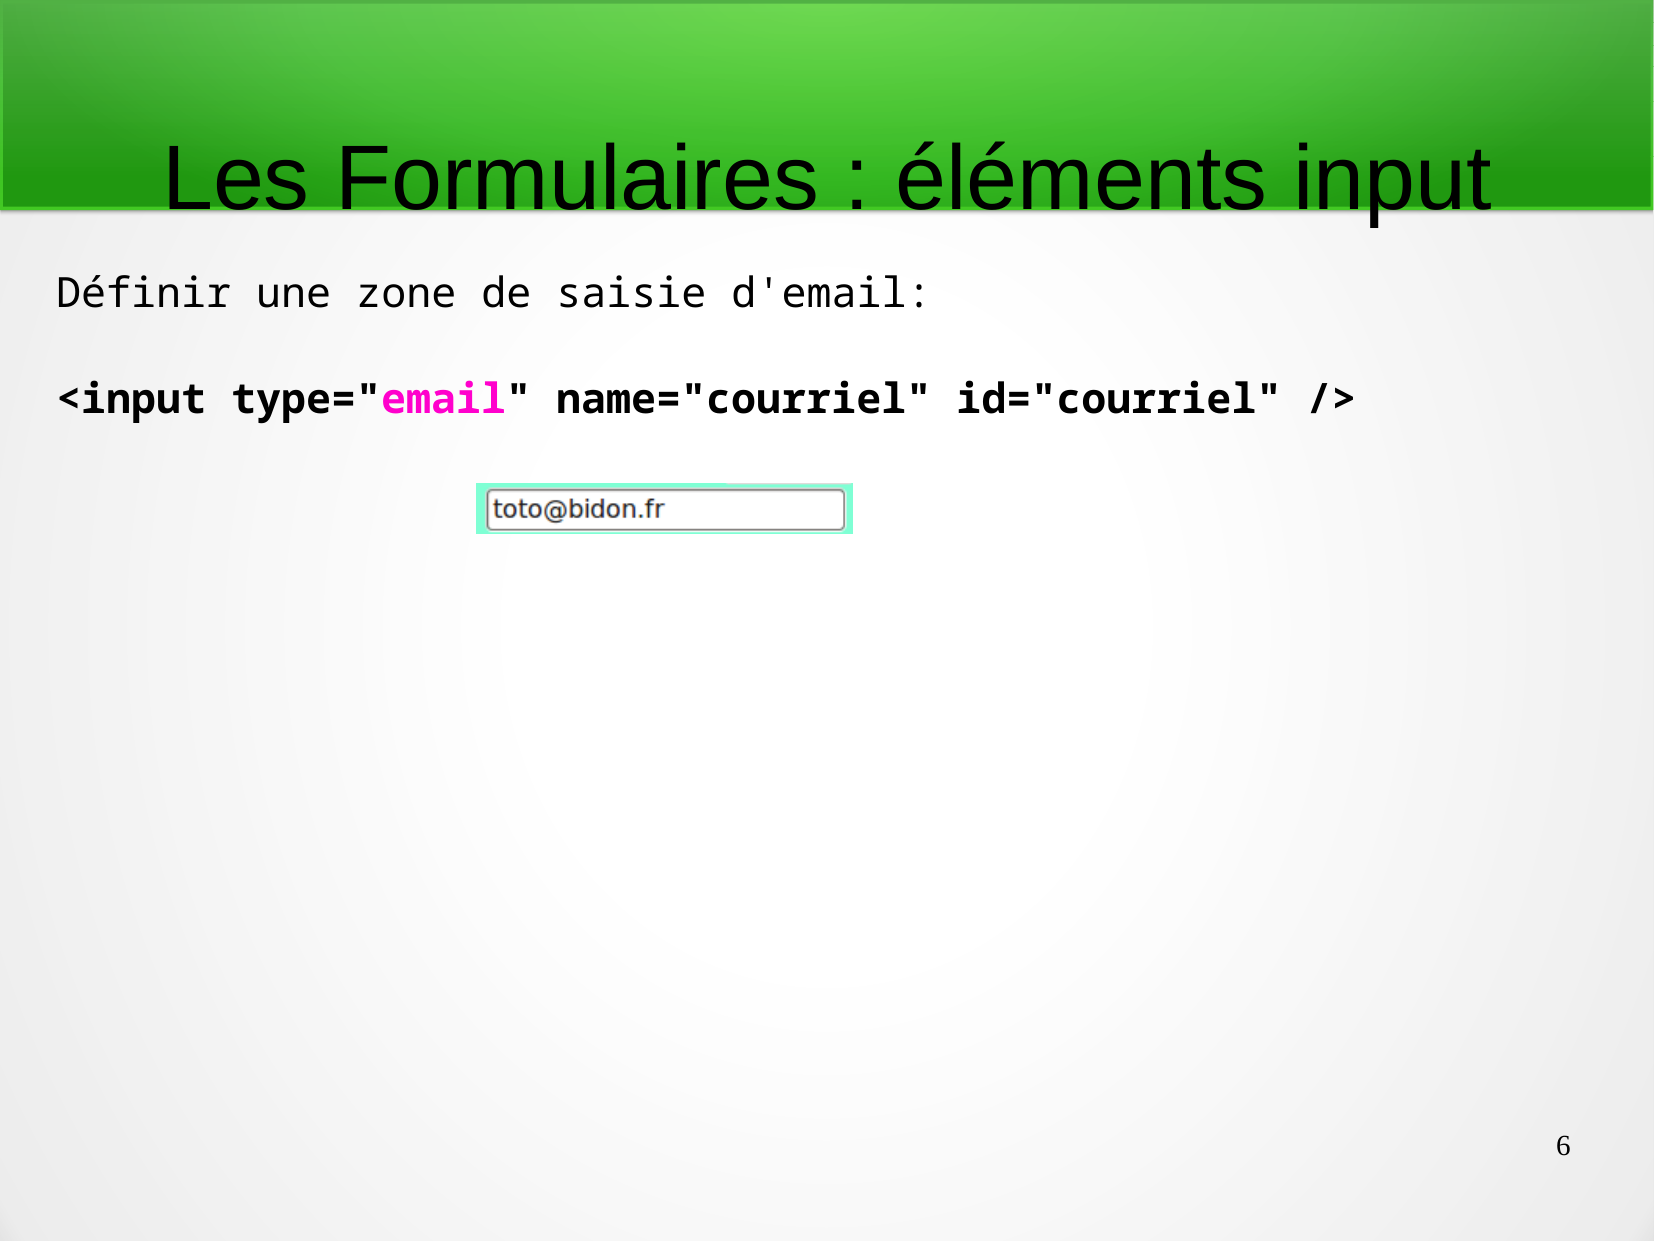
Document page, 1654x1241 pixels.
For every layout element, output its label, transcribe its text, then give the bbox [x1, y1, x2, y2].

text_box Définir une zone de saisie d'email: <input type="email" name="courriel" id="courriel" /> [55, 265, 1624, 1188]
picture [476, 483, 853, 534]
title Les Formulaires : éléments input [121, 77, 1534, 265]
